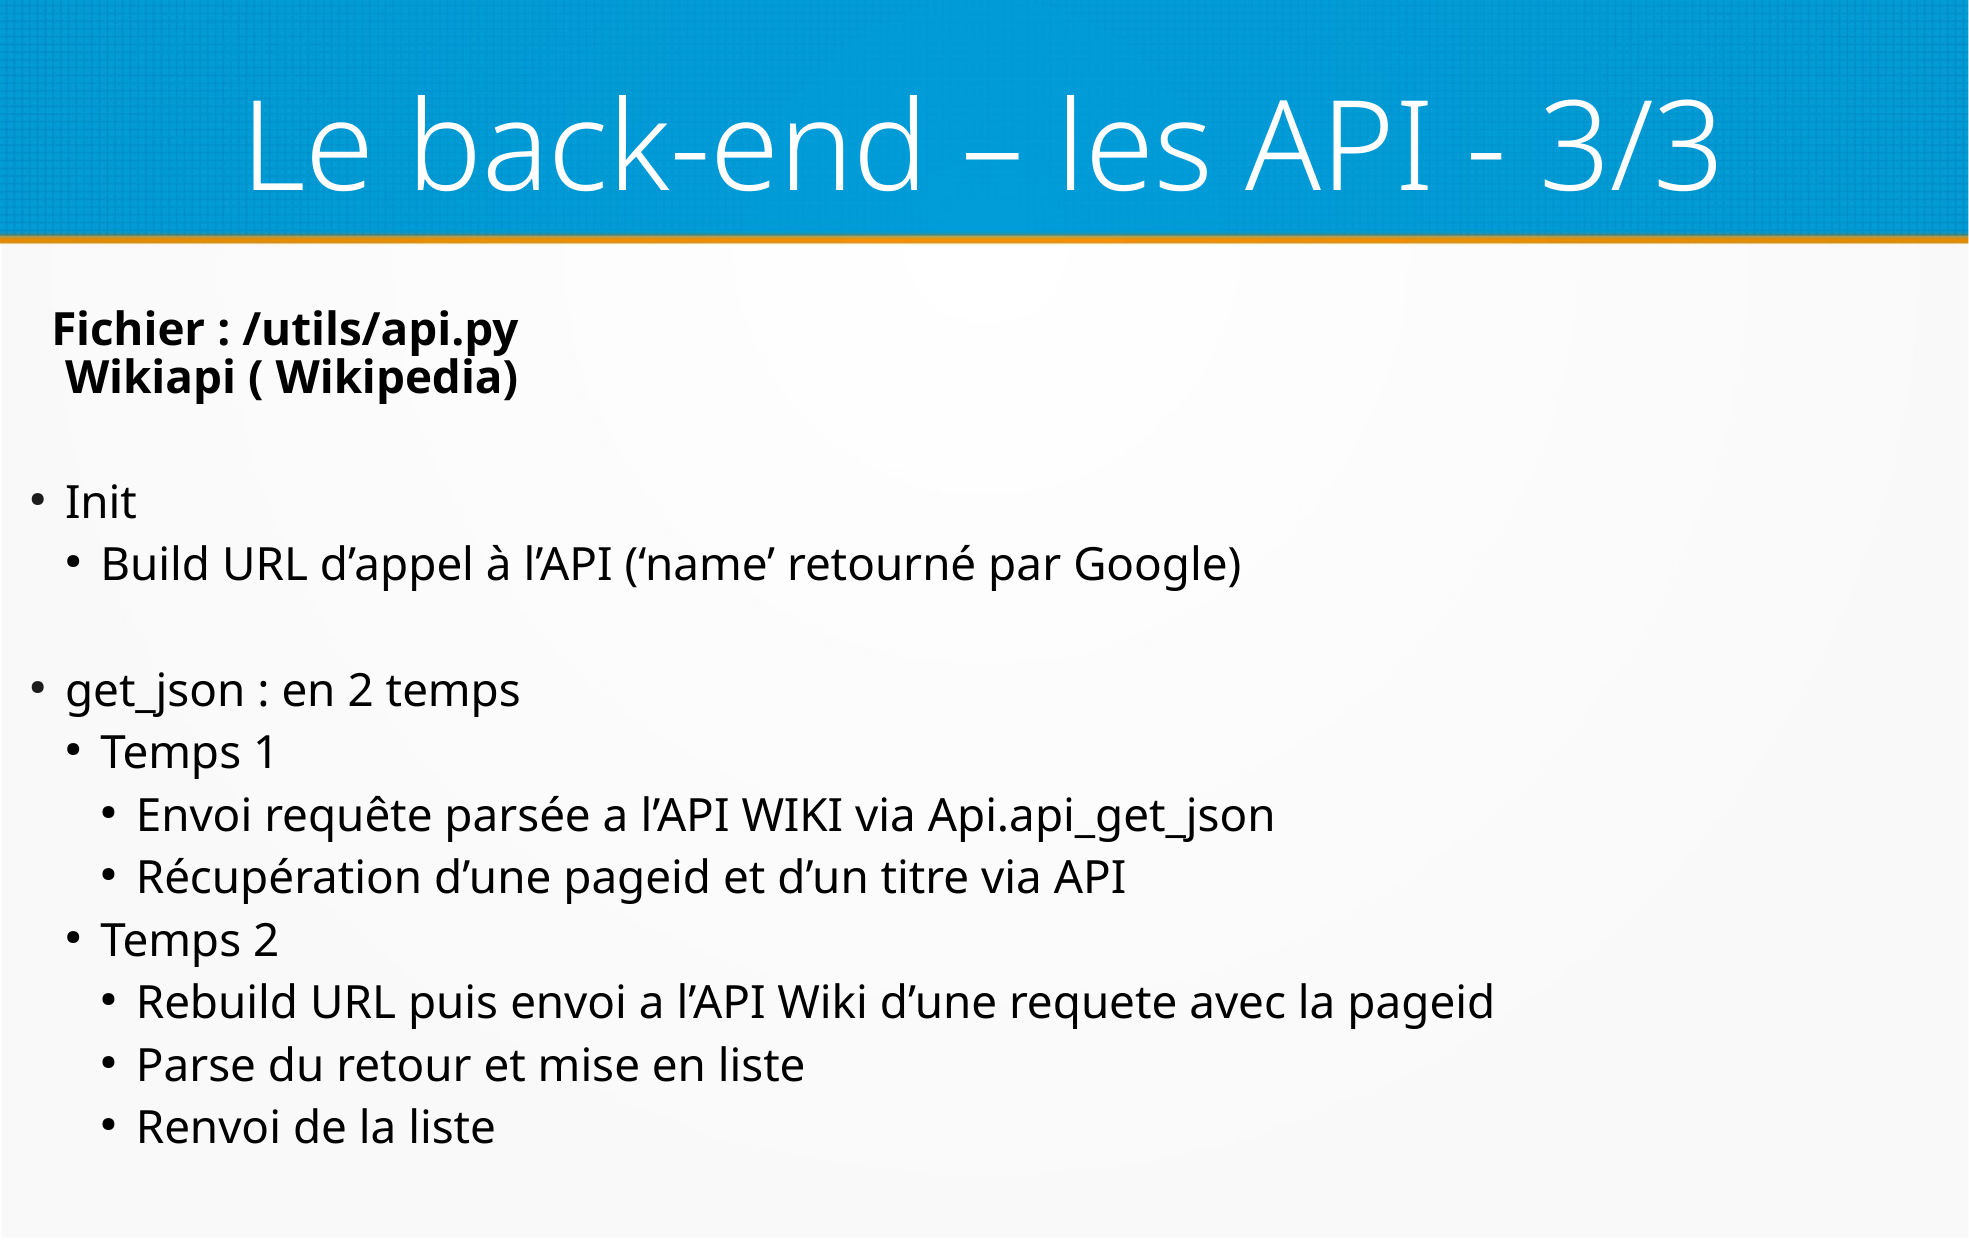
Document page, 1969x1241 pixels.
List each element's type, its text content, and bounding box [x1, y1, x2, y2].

text_box Fichier : /utils/api.py [45, 295, 655, 361]
picture [0, 233, 1969, 1241]
title Le back-end – les API - 3/3 [98, 19, 1870, 227]
text_box Wikiapi ( Wikipedia) Init Build URL d’appel à l’API (‘name’ retourné par Google) get_json : en 2 temps Temps 1 Envoi requête parsée a l’API WIKI via Api.api_get_json Récupération d’une pageid et d’un titre via API Temps 2 Rebuild URL puis envoi a l’API Wiki d’une requete avec la pageid Parse du retour et mise en liste Renvoi de la liste [23, 398, 1864, 1103]
